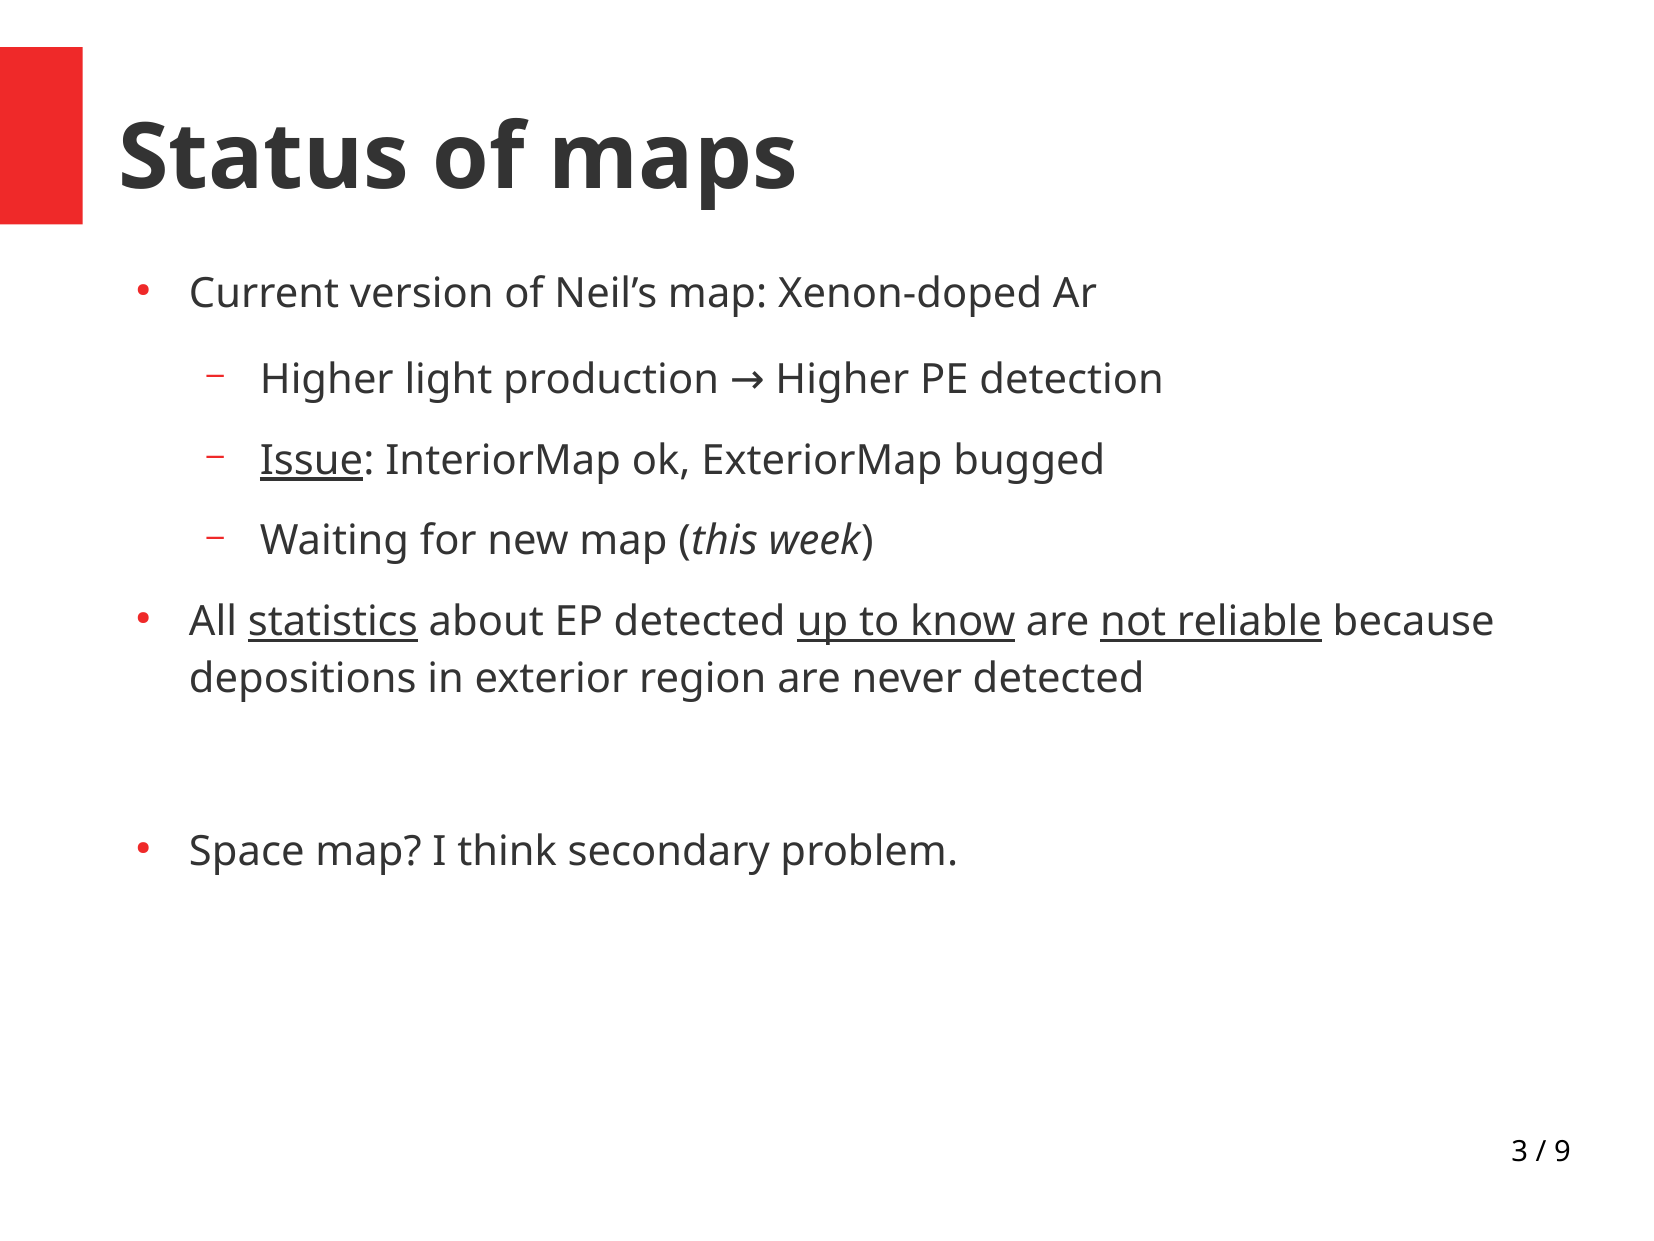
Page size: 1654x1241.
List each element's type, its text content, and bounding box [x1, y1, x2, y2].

list Current version of Neil’s map: Xenon-doped Ar Higher light production → Higher PE detection Issue: InteriorMap ok, ExteriorMap bugged Waiting for new map (this week) All statistics about EP detected up to know are not reliable because depositions in exterior region are never detected Space map? I think secondary problem. [118, 262, 1536, 1123]
title Status of maps [118, 49, 1571, 257]
